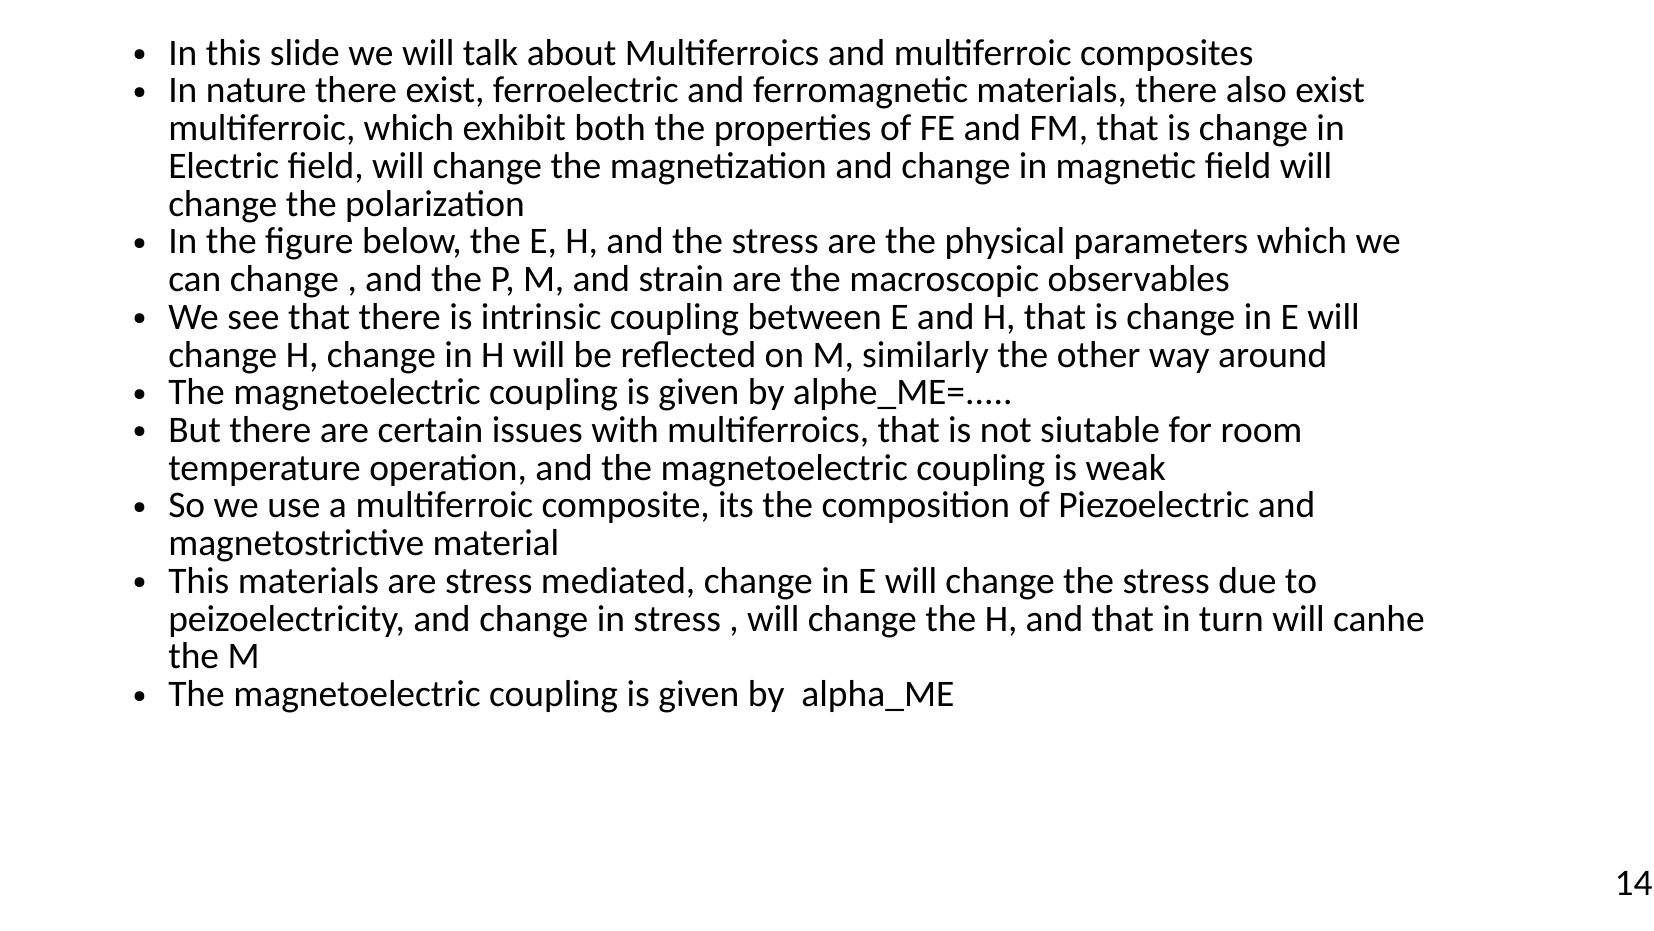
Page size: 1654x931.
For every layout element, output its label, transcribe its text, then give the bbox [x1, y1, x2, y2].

text_box In this slide we will talk about Multiferroics and multiferroic composites In nature there exist, ferroelectric and ferromagnetic materials, there also exist multiferroic, which exhibit both the properties of FE and FM, that is change in Electric field, will change the magnetization and change in magnetic field will change the polarization In the figure below, the E, H, and the stress are the physical parameters which we can change , and the P, M, and strain are the macroscopic observables We see that there is intrinsic coupling between E and H, that is change in E will change H, change in H will be reflected on M, similarly the other way around The magnetoelectric coupling is given by alphe_ME=..... But there are certain issues with multiferroics, that is not siutable for room temperature operation, and the magnetoelectric coupling is weak So we use a multiferroic composite, its the composition of Piezoelectric and magnetostrictive material This materials are stress mediated, change in E will change the stress due to peizoelectricity, and change in stress , will change the H, and that in turn will canhe the M The magnetoelectric coupling is given by alpha_ME [118, 29, 1447, 724]
text_box <number> [1479, 860, 1654, 931]
